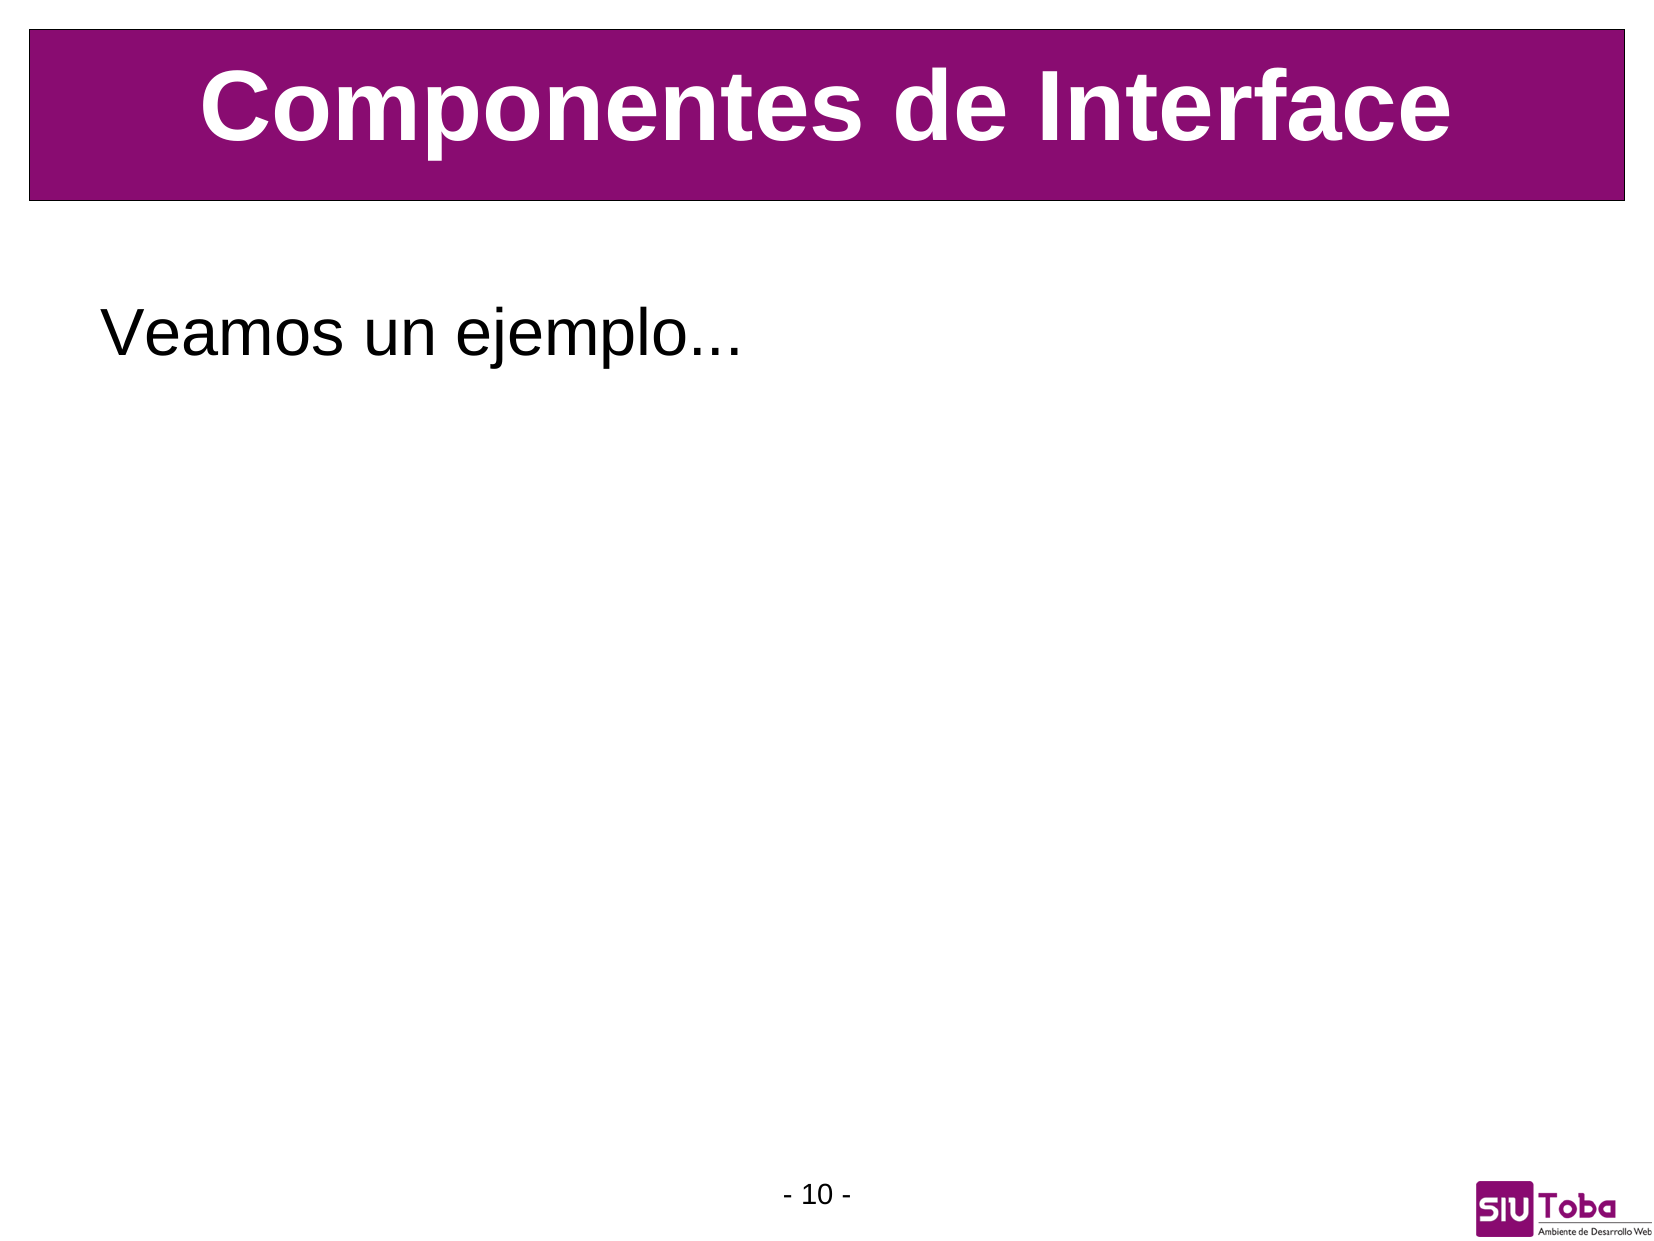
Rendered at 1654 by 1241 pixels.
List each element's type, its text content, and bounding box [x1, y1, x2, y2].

list Veamos un ejemplo... [82, 295, 1565, 1109]
title Componentes de Interface [59, 47, 1595, 166]
picture [1476, 1181, 1652, 1237]
